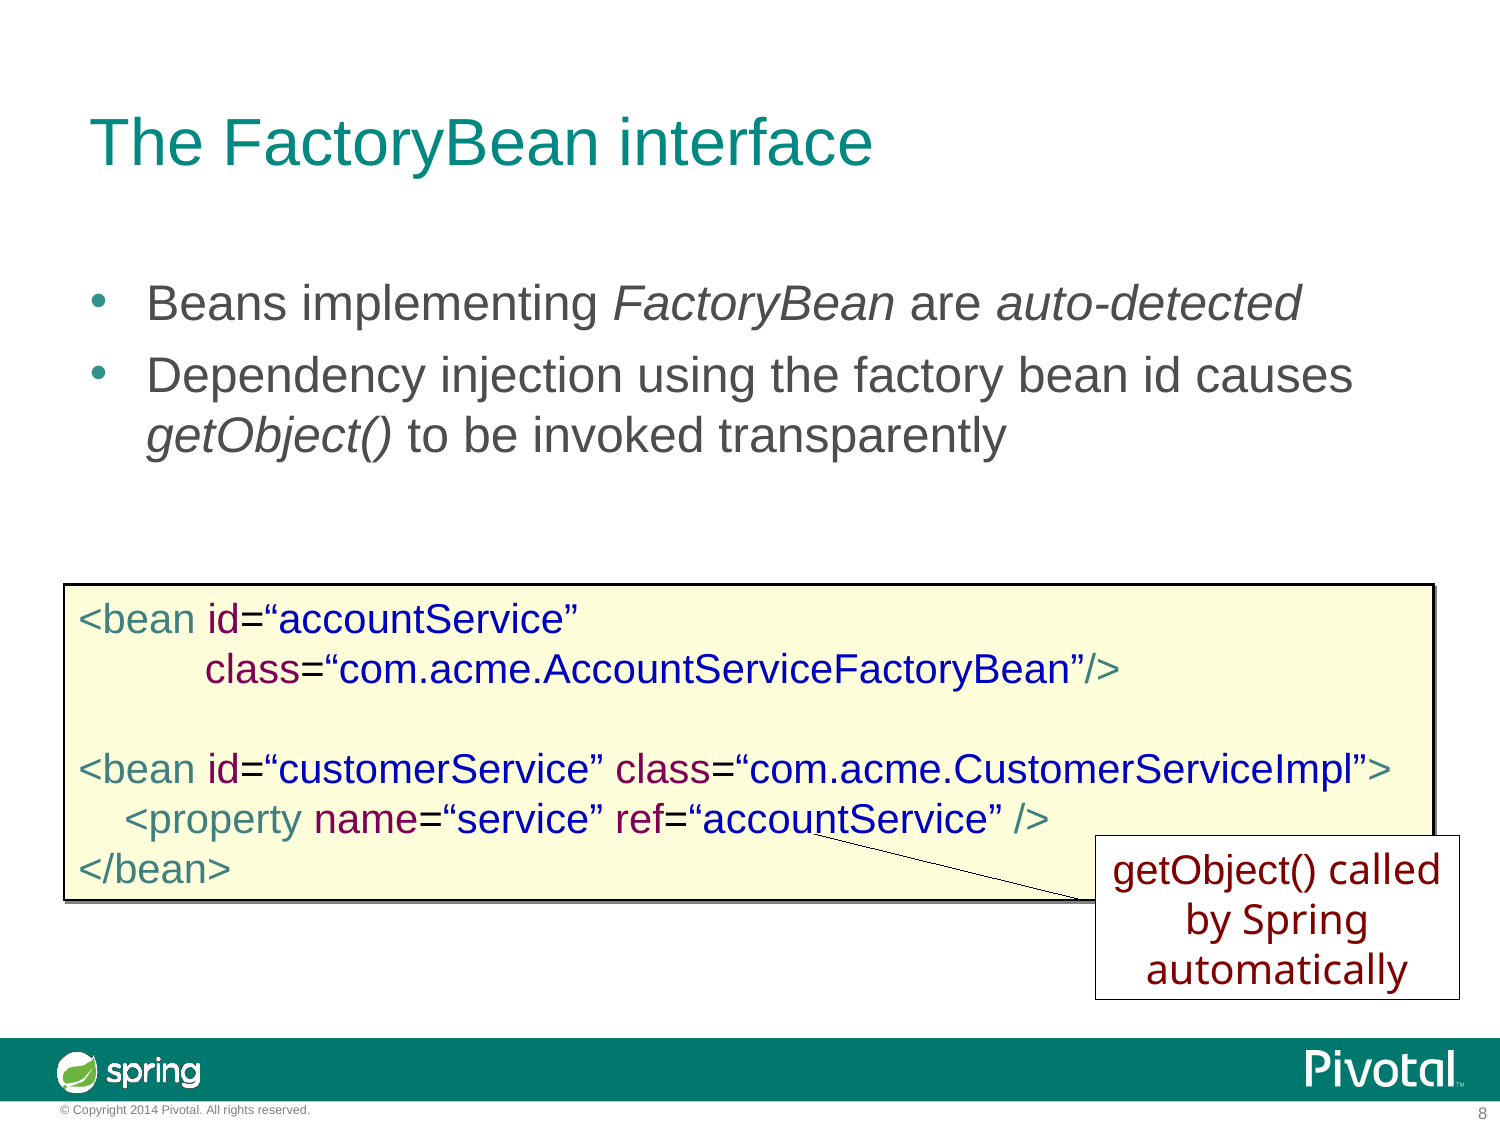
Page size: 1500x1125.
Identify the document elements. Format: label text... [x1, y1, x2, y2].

text_box <bean id=“accountService” class=“com.acme.AccountServiceFactoryBean”/> <bean id=“customerService” class=“com.acme.CustomerServiceImpl”> <property name=“service” ref=“accountService” /> </bean> [63, 584, 1434, 901]
title The FactoryBean interface [75, 45, 1426, 233]
picture [1306, 1050, 1464, 1087]
picture [32, 1041, 210, 1103]
list Beans implementing FactoryBean are auto-detected Dependency injection using the factory bean id causes getObject() to be invoked transparently [75, 262, 1426, 584]
list Beans implementing FactoryBean are auto-detected Dependency injection using the factory bean id causes getObject() to be invoked transparently [75, 901, 1426, 1005]
text_box getObject() called by Spring automatically [1095, 836, 1460, 1000]
